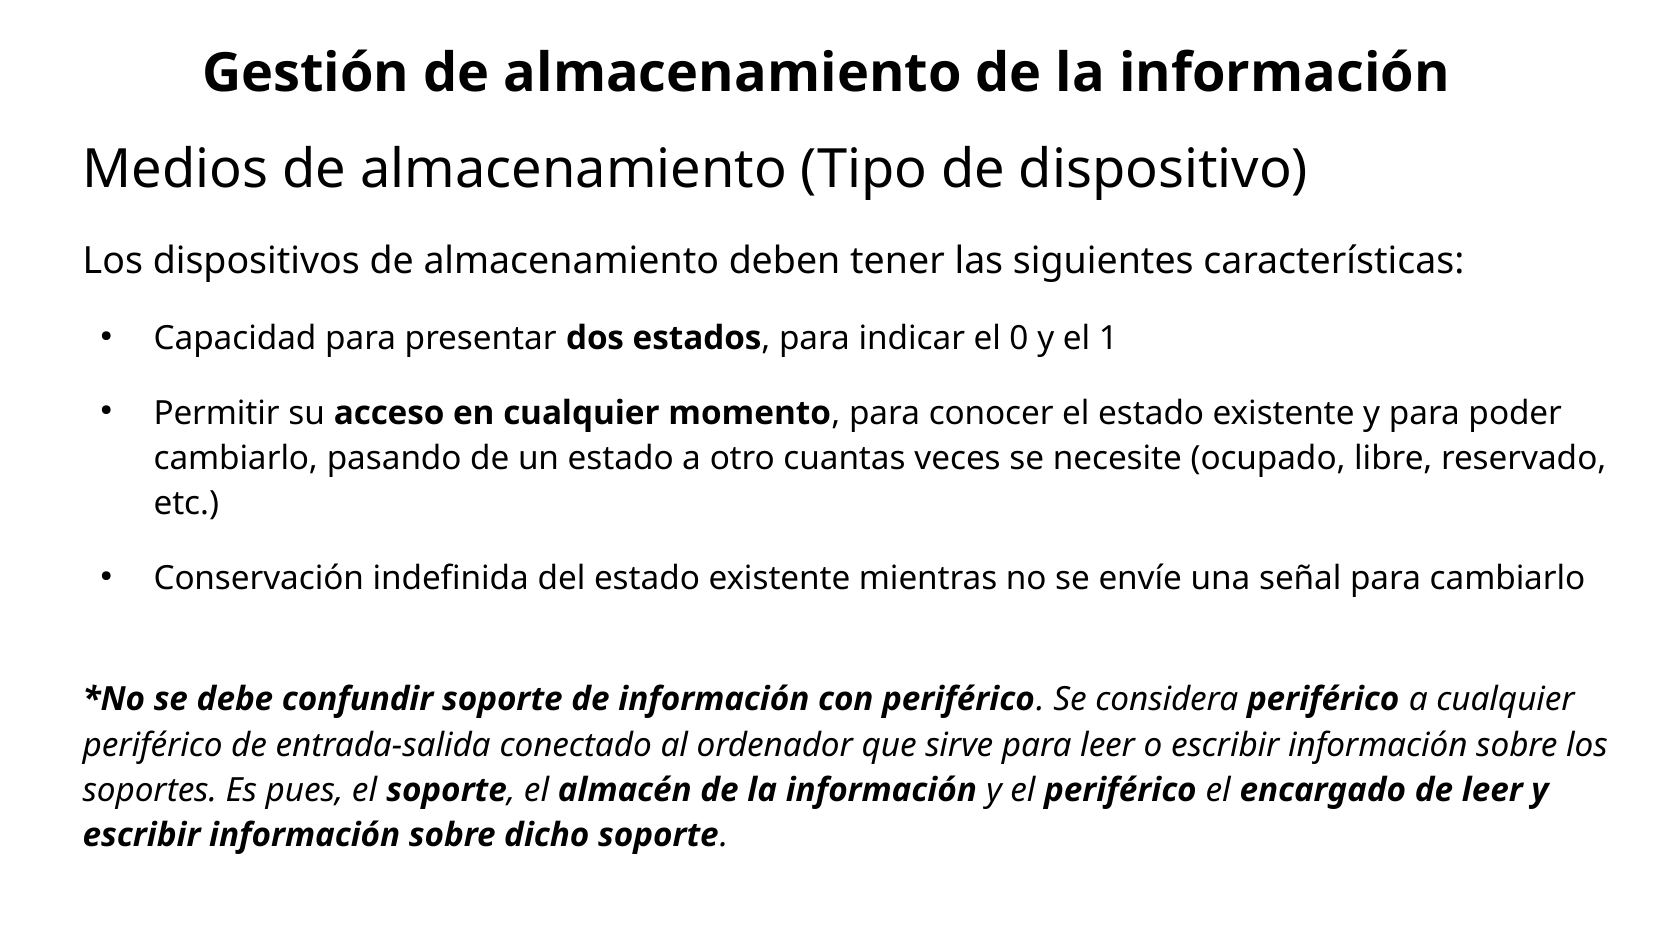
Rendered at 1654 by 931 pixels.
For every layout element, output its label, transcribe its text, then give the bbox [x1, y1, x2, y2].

title Gestión de almacenamiento de la información [82, 23, 1571, 119]
list Medios de almacenamiento (Tipo de dispositivo) Los dispositivos de almacenamiento deben tener las siguientes características: Capacidad para presentar dos estados, para indicar el 0 y el 1 Permitir su acceso en cualquier momento, para conocer el estado existente y para poder cambiarlo, pasando de un estado a otro cuantas veces se necesite (ocupado, libre, reservado, etc.) Conservación indefinida del estado existente mientras no se envíe una señal para cambiarlo *No se debe confundir soporte de información con periférico. Se considera periférico a cualquier periférico de entrada-salida conectado al ordenador que sirve para leer o escribir información sobre los soportes. Es pues, el soporte, el almacén de la información y el periférico el encargado de leer y escribir información sobre dicho soporte. [82, 129, 1630, 875]
